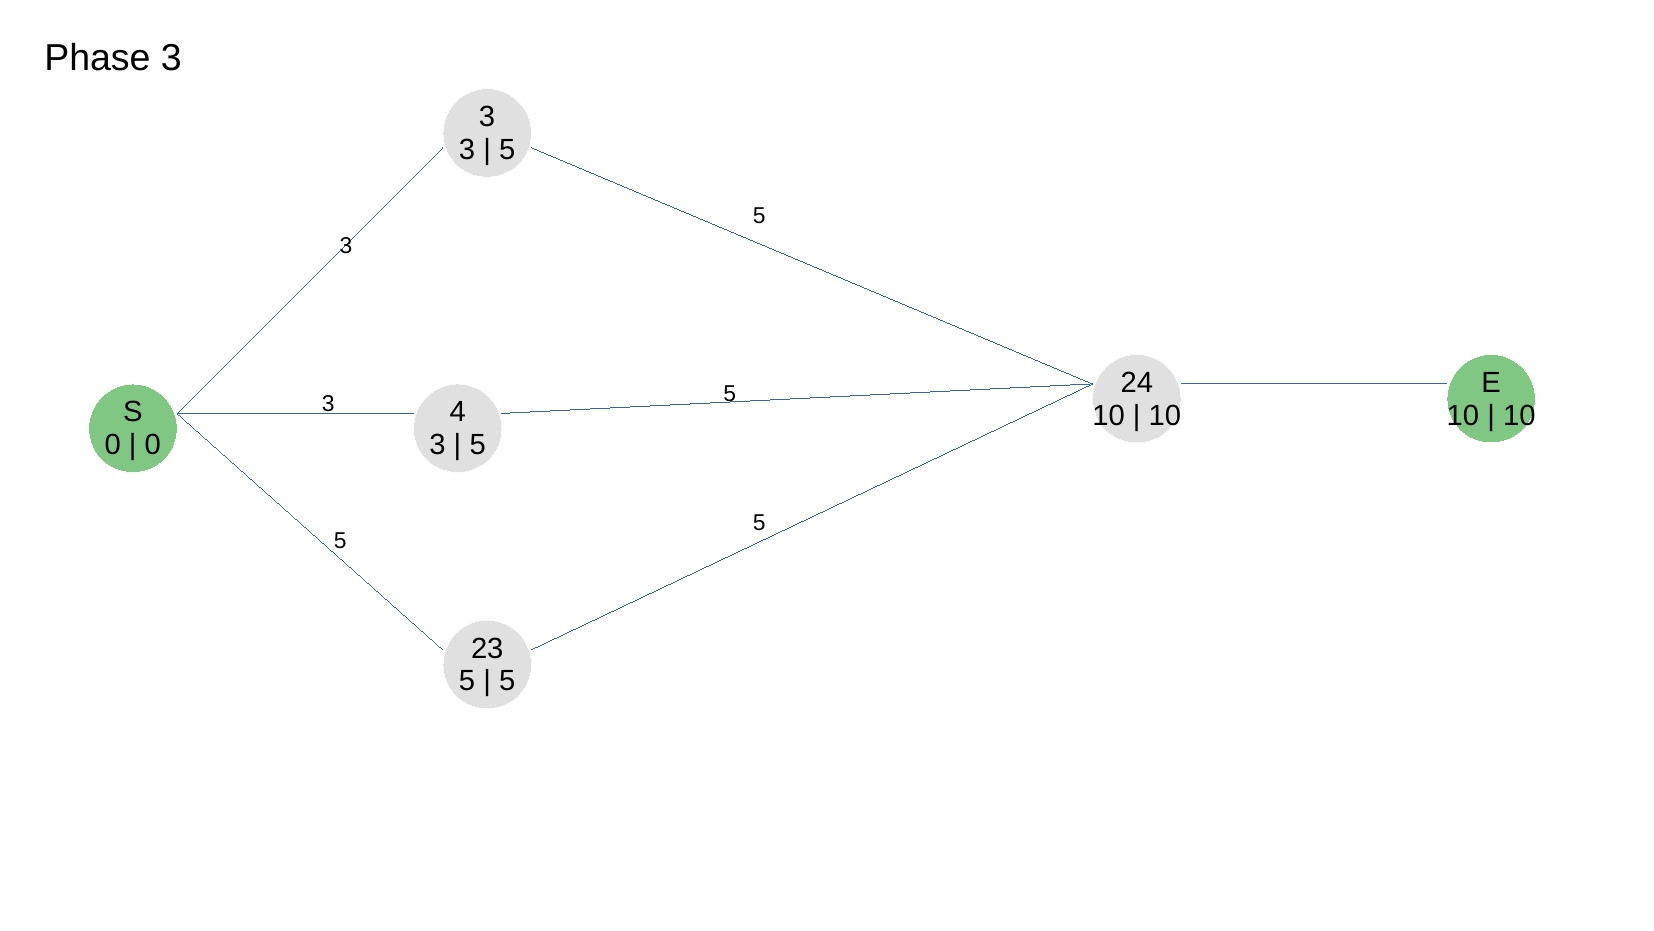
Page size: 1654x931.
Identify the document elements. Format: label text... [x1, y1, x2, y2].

text_box 3 3 | 5 [442, 88, 532, 178]
text_box E 10 | 10 [1446, 354, 1536, 443]
text_box 5 [318, 520, 378, 562]
text_box Phase 3 [29, 29, 384, 87]
text_box S 0 | 0 [88, 383, 178, 473]
text_box 5 [738, 501, 798, 543]
text_box 5 [708, 373, 768, 414]
text_box 24 10 | 10 [1092, 354, 1182, 443]
text_box 3 [324, 225, 384, 266]
text_box 5 [738, 195, 798, 237]
text_box 3 [307, 383, 367, 425]
text_box 4 3 | 5 [413, 383, 503, 473]
text_box 23 5 | 5 [442, 620, 532, 709]
